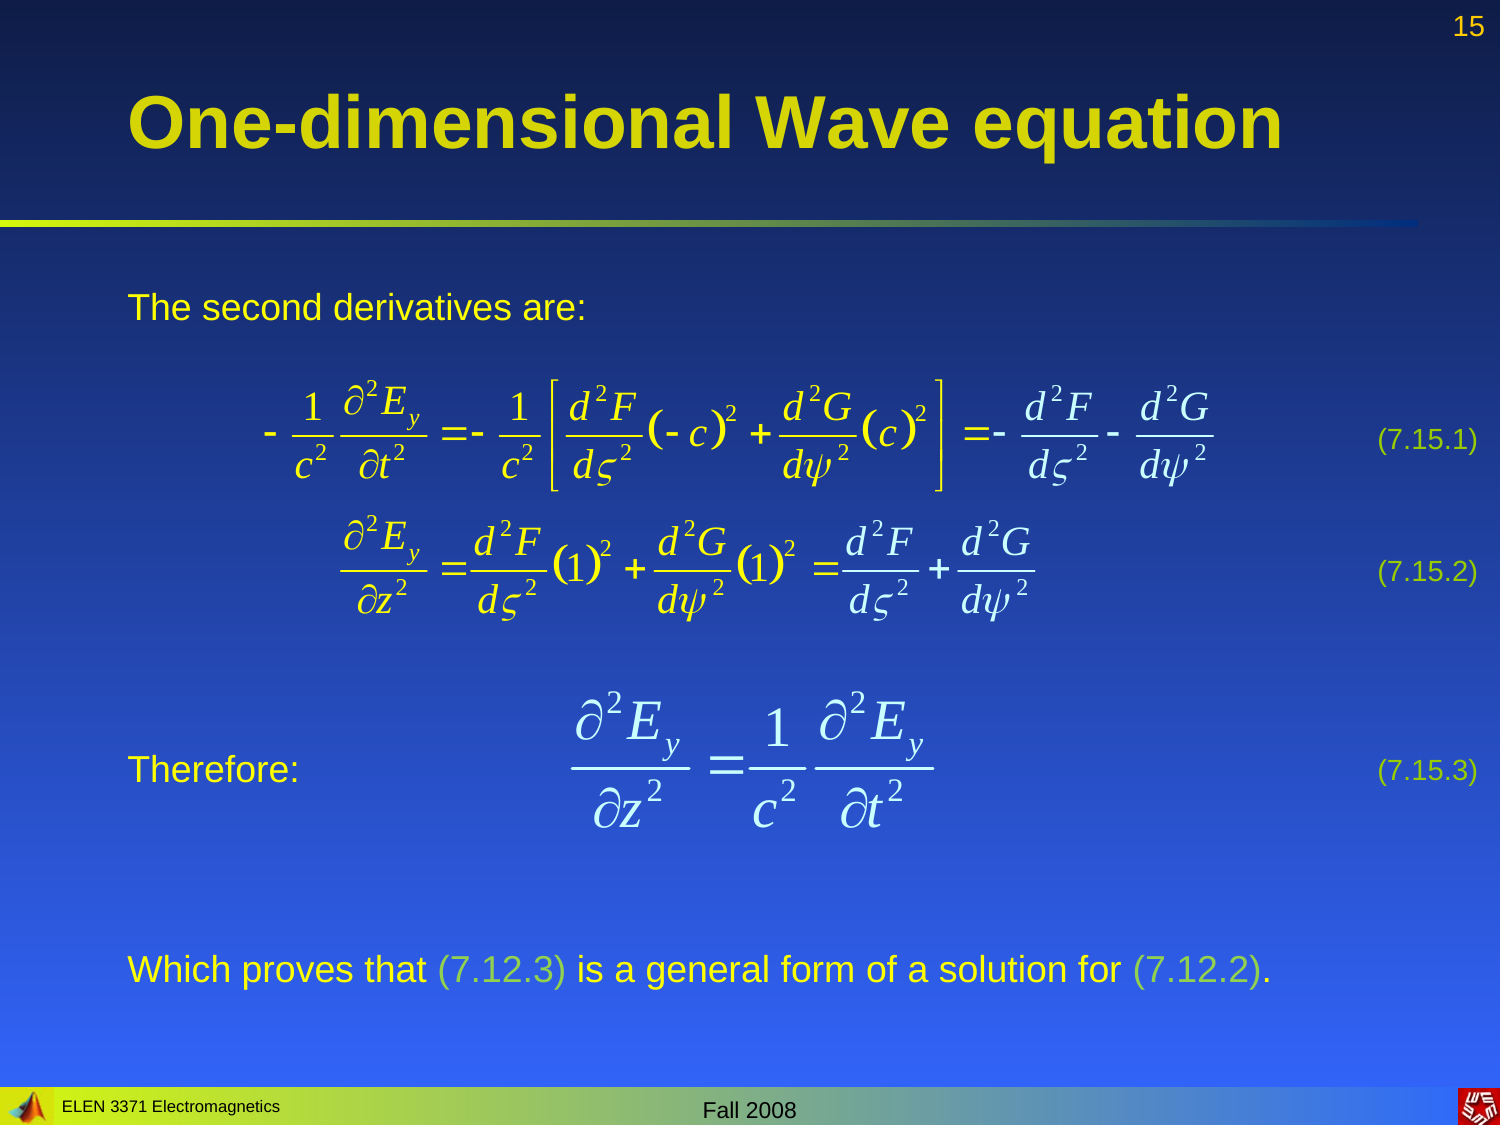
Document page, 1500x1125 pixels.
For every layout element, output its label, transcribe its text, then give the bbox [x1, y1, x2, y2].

text_box The second derivatives are: [112, 274, 863, 336]
picture [0, 1087, 54, 1125]
picture [1458, 1088, 1500, 1125]
text_box (7.15.2) [1362, 545, 1500, 596]
text_box Which proves that (7.12.3) is a general form of a solution for (7.12.2). [112, 937, 1363, 998]
chart [257, 368, 1223, 633]
chart [562, 678, 948, 840]
text_box (7.15.3) [1362, 743, 1500, 794]
text_box Therefore: [112, 737, 351, 798]
text_box (7.15.1) [1362, 412, 1500, 463]
title One-dimensional Wave equation [112, 37, 1388, 201]
